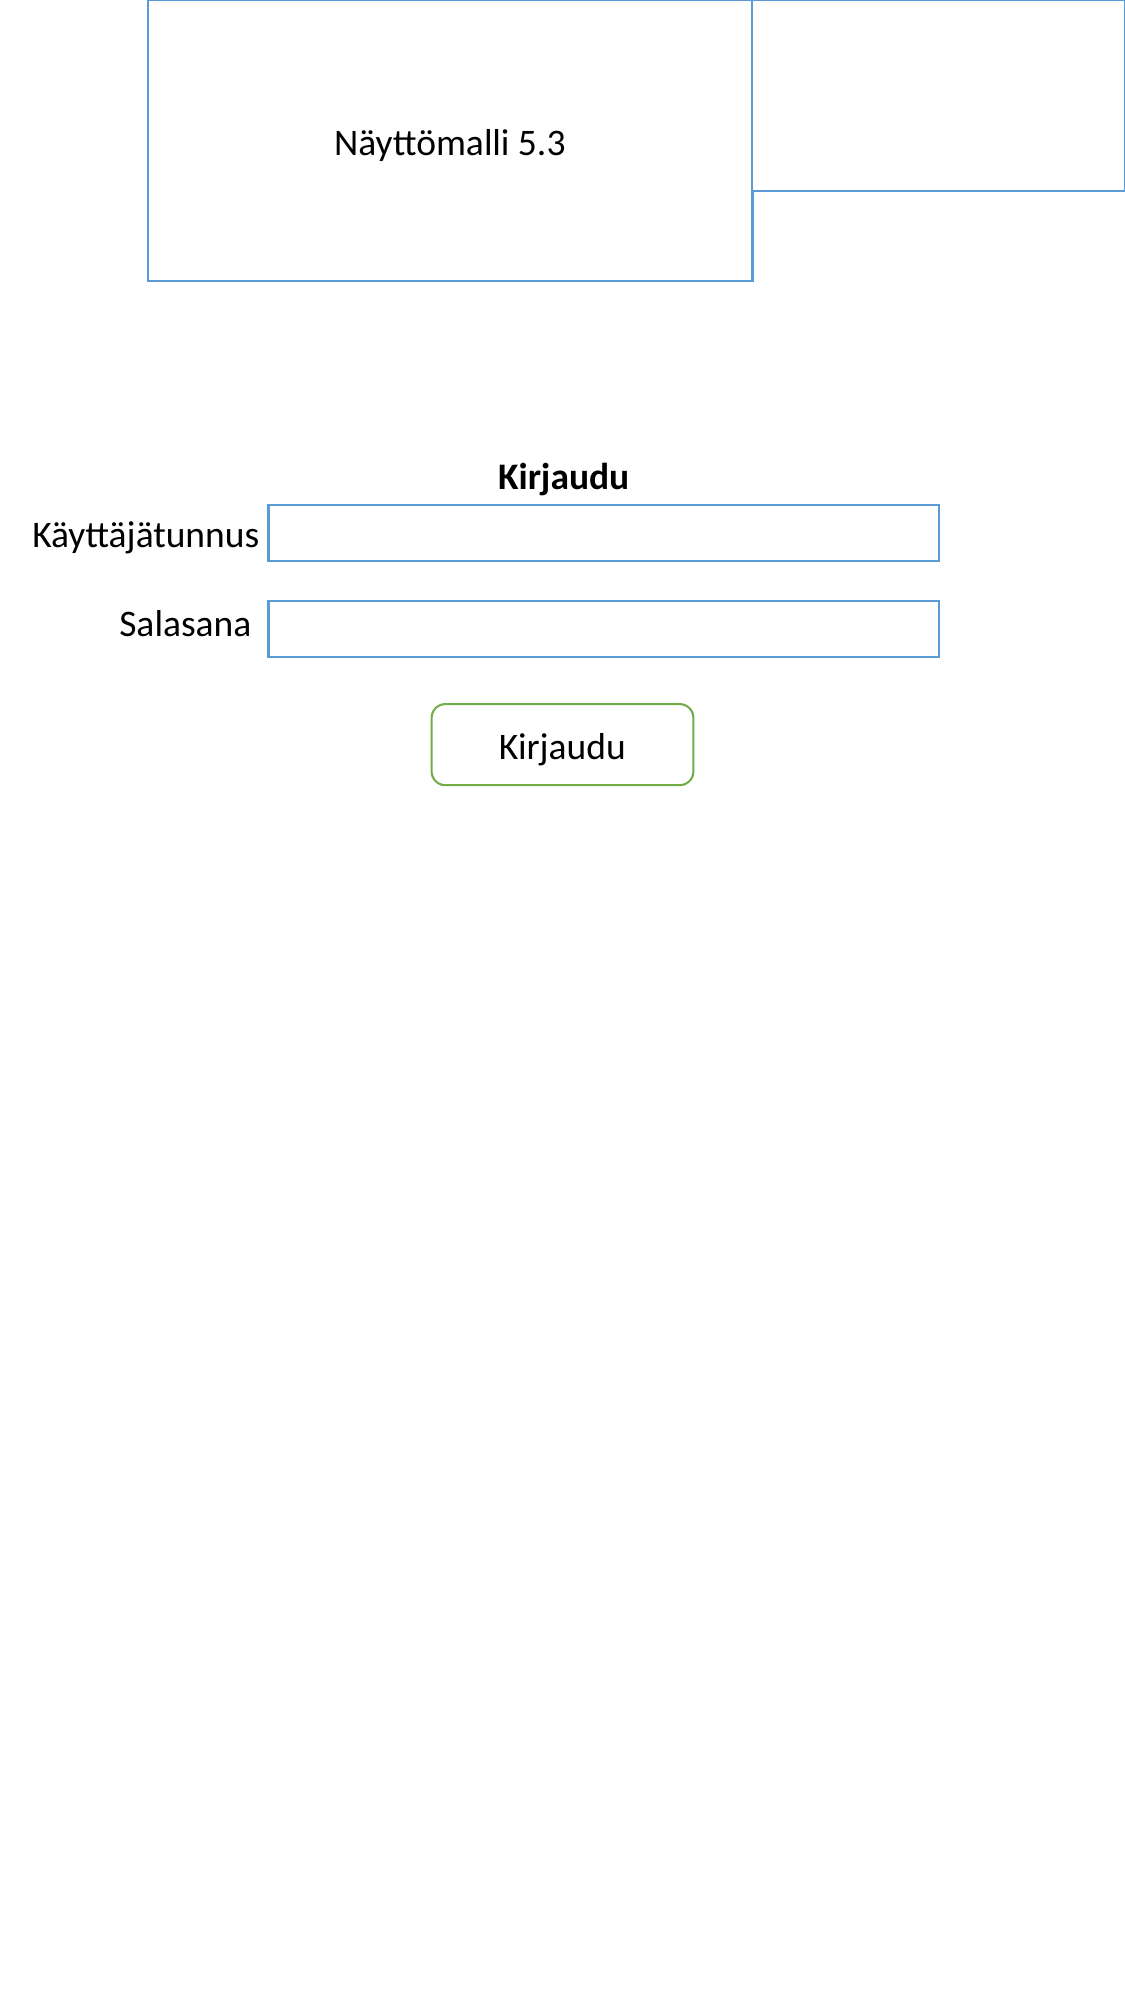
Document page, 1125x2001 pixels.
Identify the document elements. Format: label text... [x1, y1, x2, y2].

text_box [752, 0, 1125, 191]
text_box [278, 505, 939, 561]
text_box Salasana [104, 590, 269, 652]
text_box Kirjaudu [431, 704, 694, 786]
text_box Kirjaudu [483, 444, 646, 506]
text_box [269, 601, 939, 657]
text_box Käyttäjätunnus [17, 502, 278, 564]
text_box Näyttömalli 5.3 [148, 0, 752, 281]
